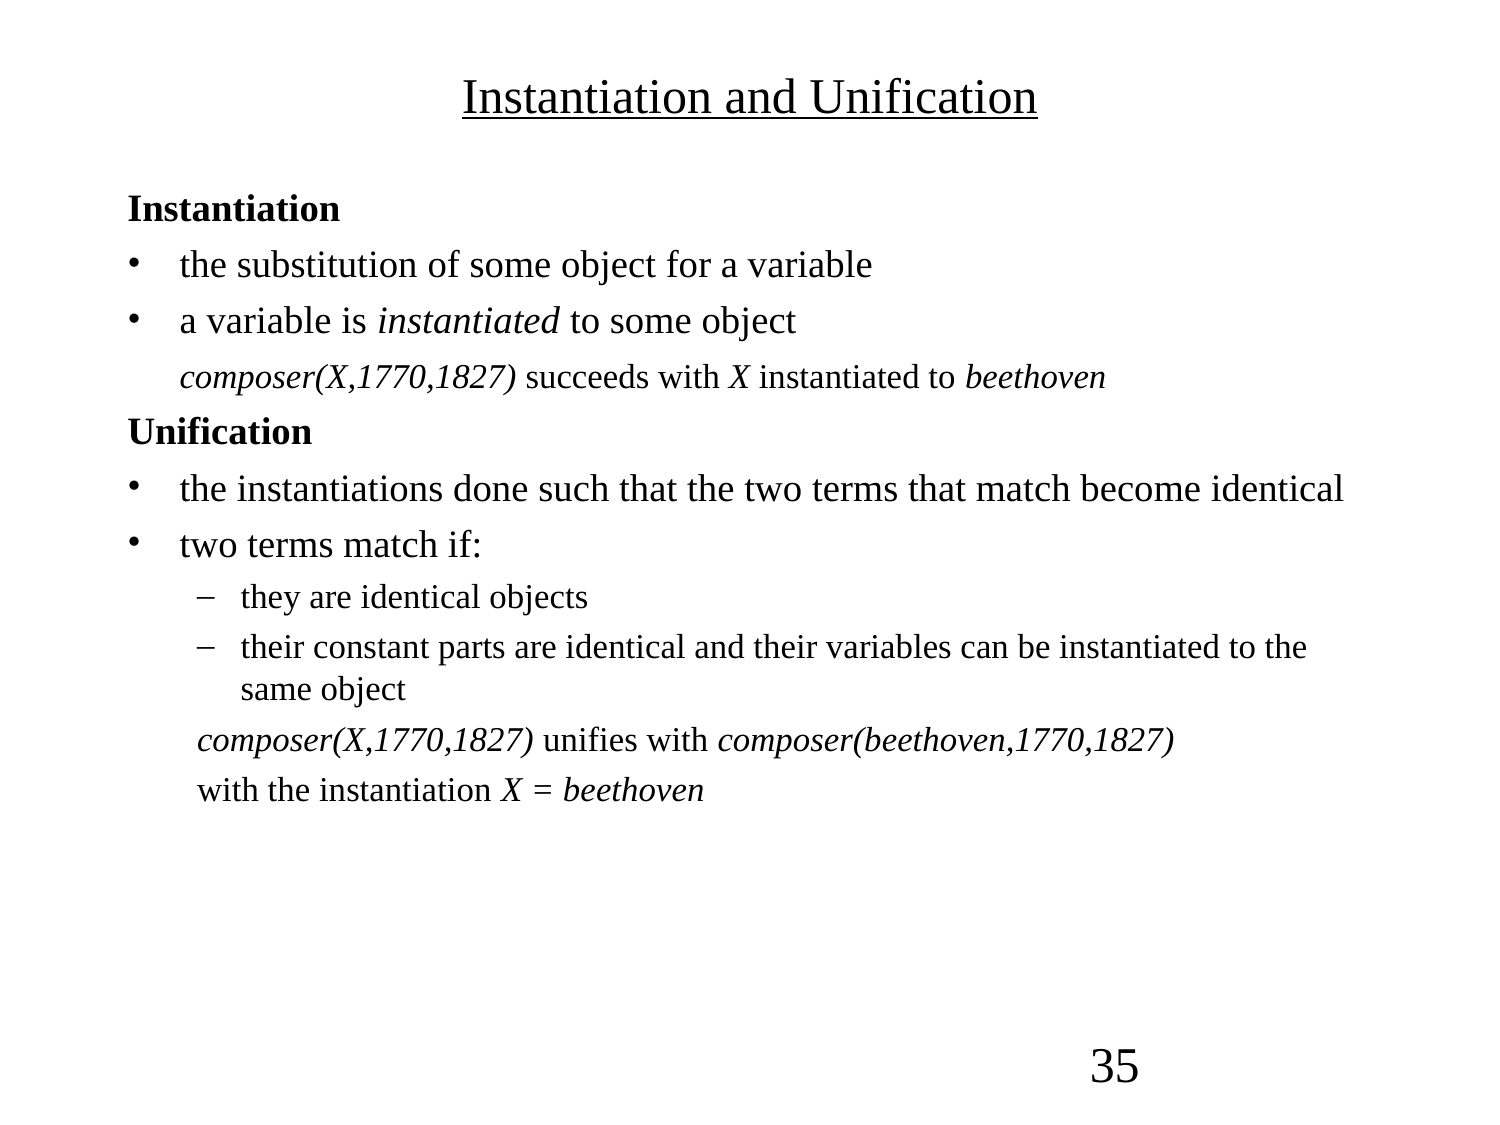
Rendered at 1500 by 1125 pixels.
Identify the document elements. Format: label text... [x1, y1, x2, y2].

title Instantiation and Unification [112, 0, 1388, 174]
list Instantiation the substitution of some object for a variable a variable is instantiated to some object composer(X,1770,1827) succeeds with X instantiated to beethoven Unification the instantiations done such that the two terms that match become identical two terms match if: they are identical objects their constant parts are identical and their variables can be instantiated to the same object composer(X,1770,1827) unifies with composer(beethoven,1770,1827) with the instantiation X = beethoven [112, 174, 1388, 850]
